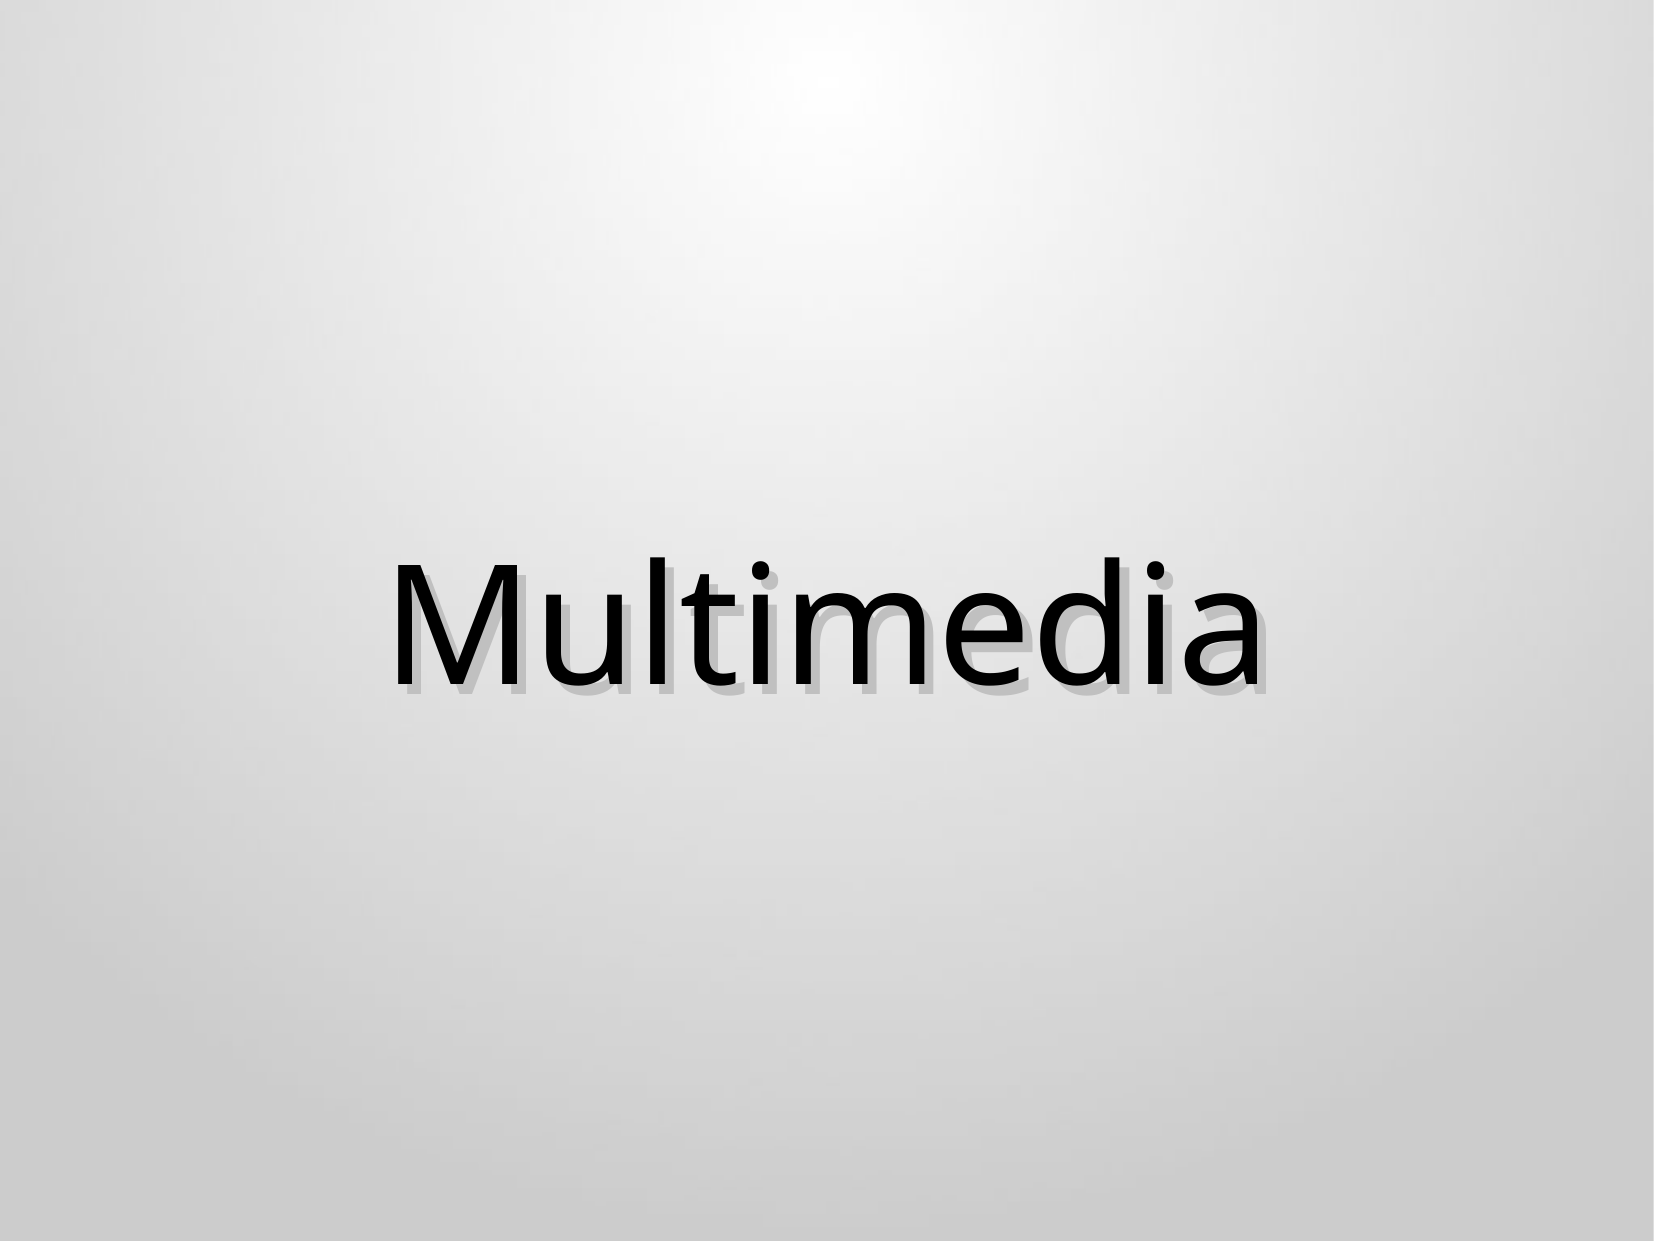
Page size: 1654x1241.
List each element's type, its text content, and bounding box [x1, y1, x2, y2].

picture [0, 0, 1654, 1241]
title Multimedia [82, 516, 1571, 724]
